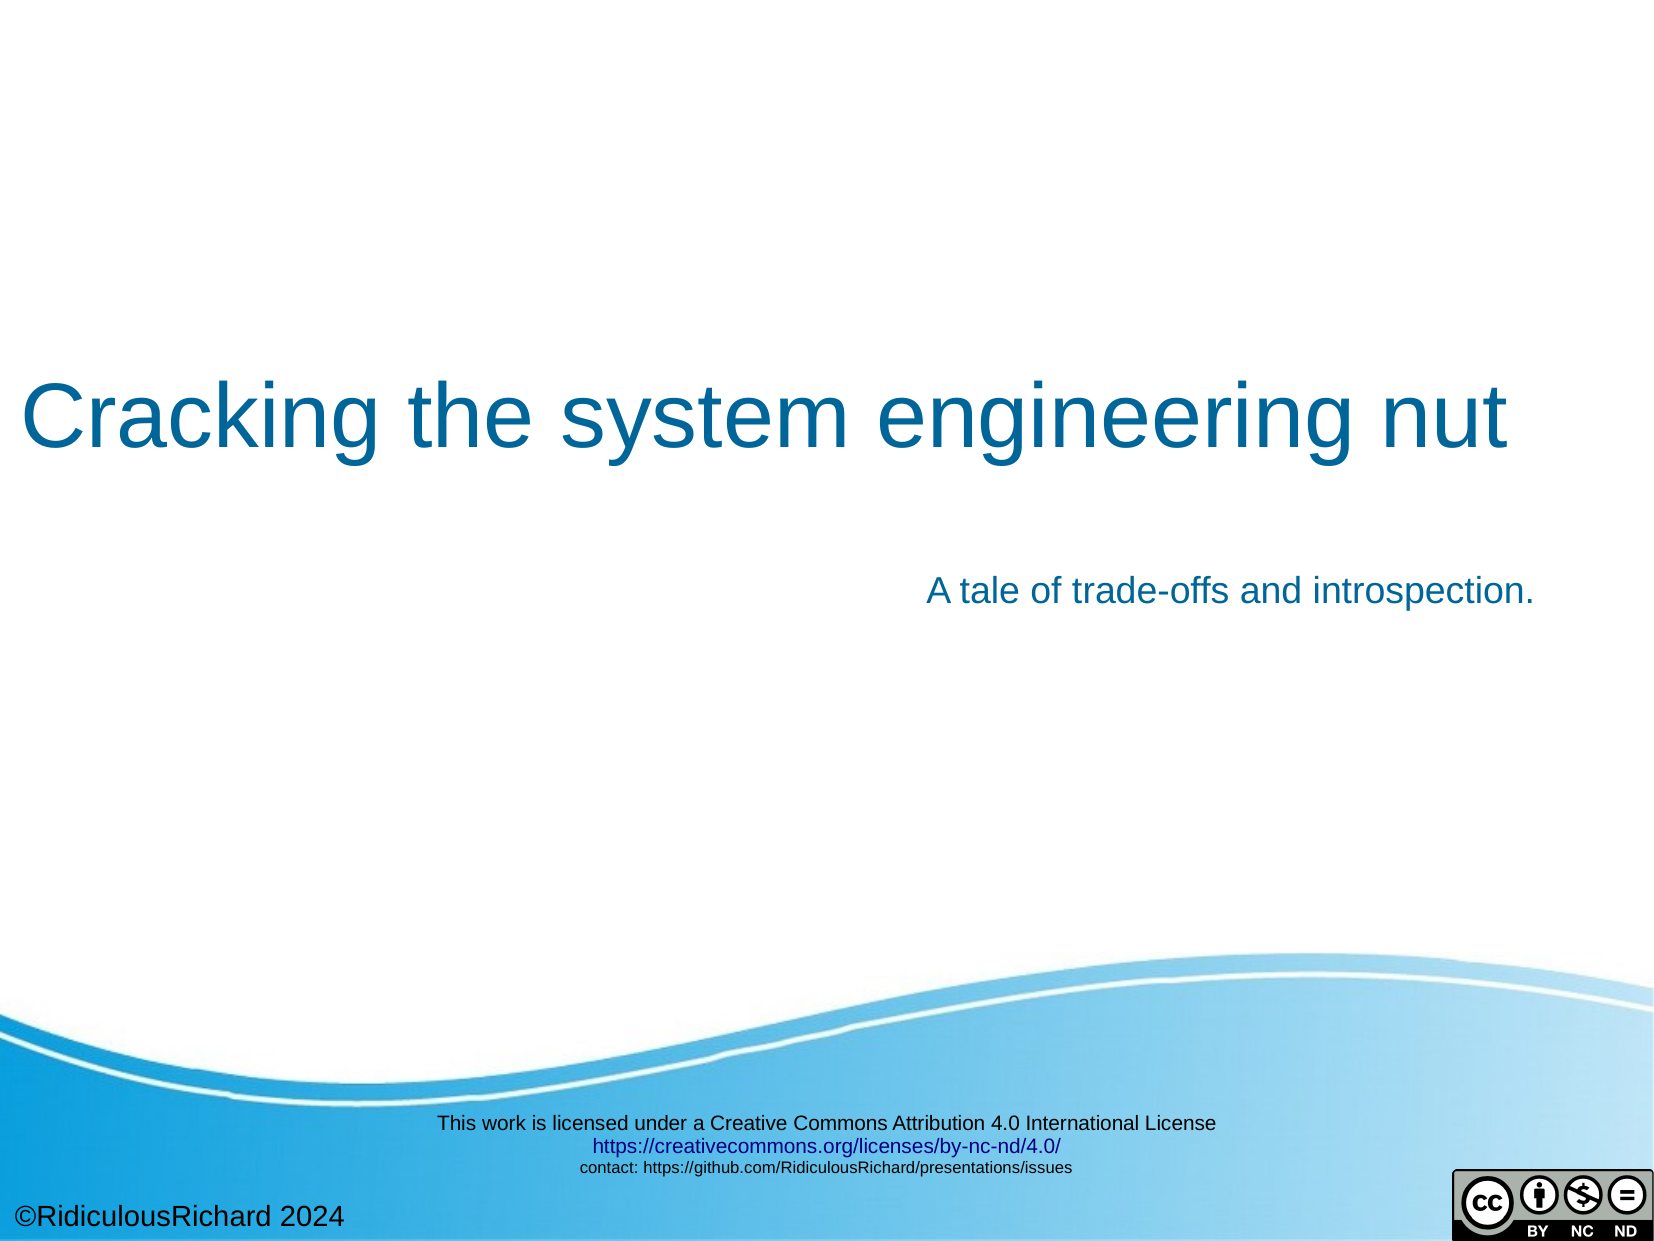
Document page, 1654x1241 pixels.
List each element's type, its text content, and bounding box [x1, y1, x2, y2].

picture [69, 1212, 75, 1220]
title Cracking the system engineering nut A tale of trade-offs and introspection. [0, 333, 1536, 642]
picture [0, 952, 1654, 1241]
